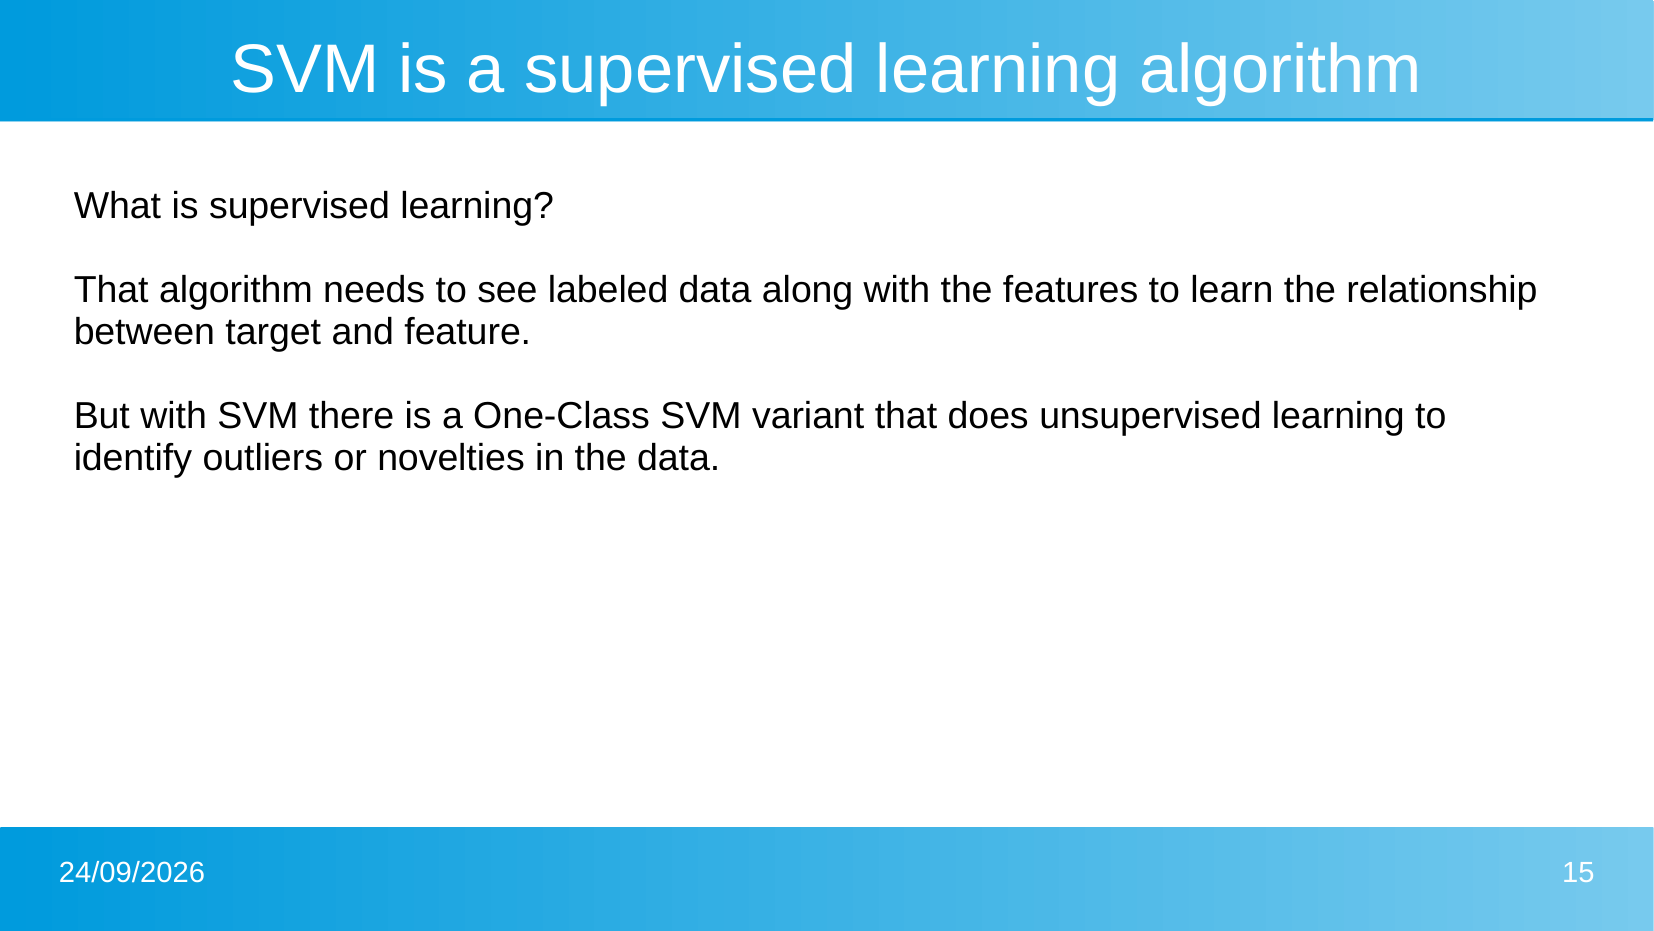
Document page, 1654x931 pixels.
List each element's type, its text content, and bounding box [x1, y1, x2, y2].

text_box What is supervised learning? That algorithm needs to see labeled data along with the features to learn the relationship between target and feature. But with SVM there is a One-Class SVM variant that does unsupervised learning to identify outliers or novelties in the data. [59, 177, 1565, 486]
title SVM is a supervised learning algorithm [59, 29, 1595, 108]
